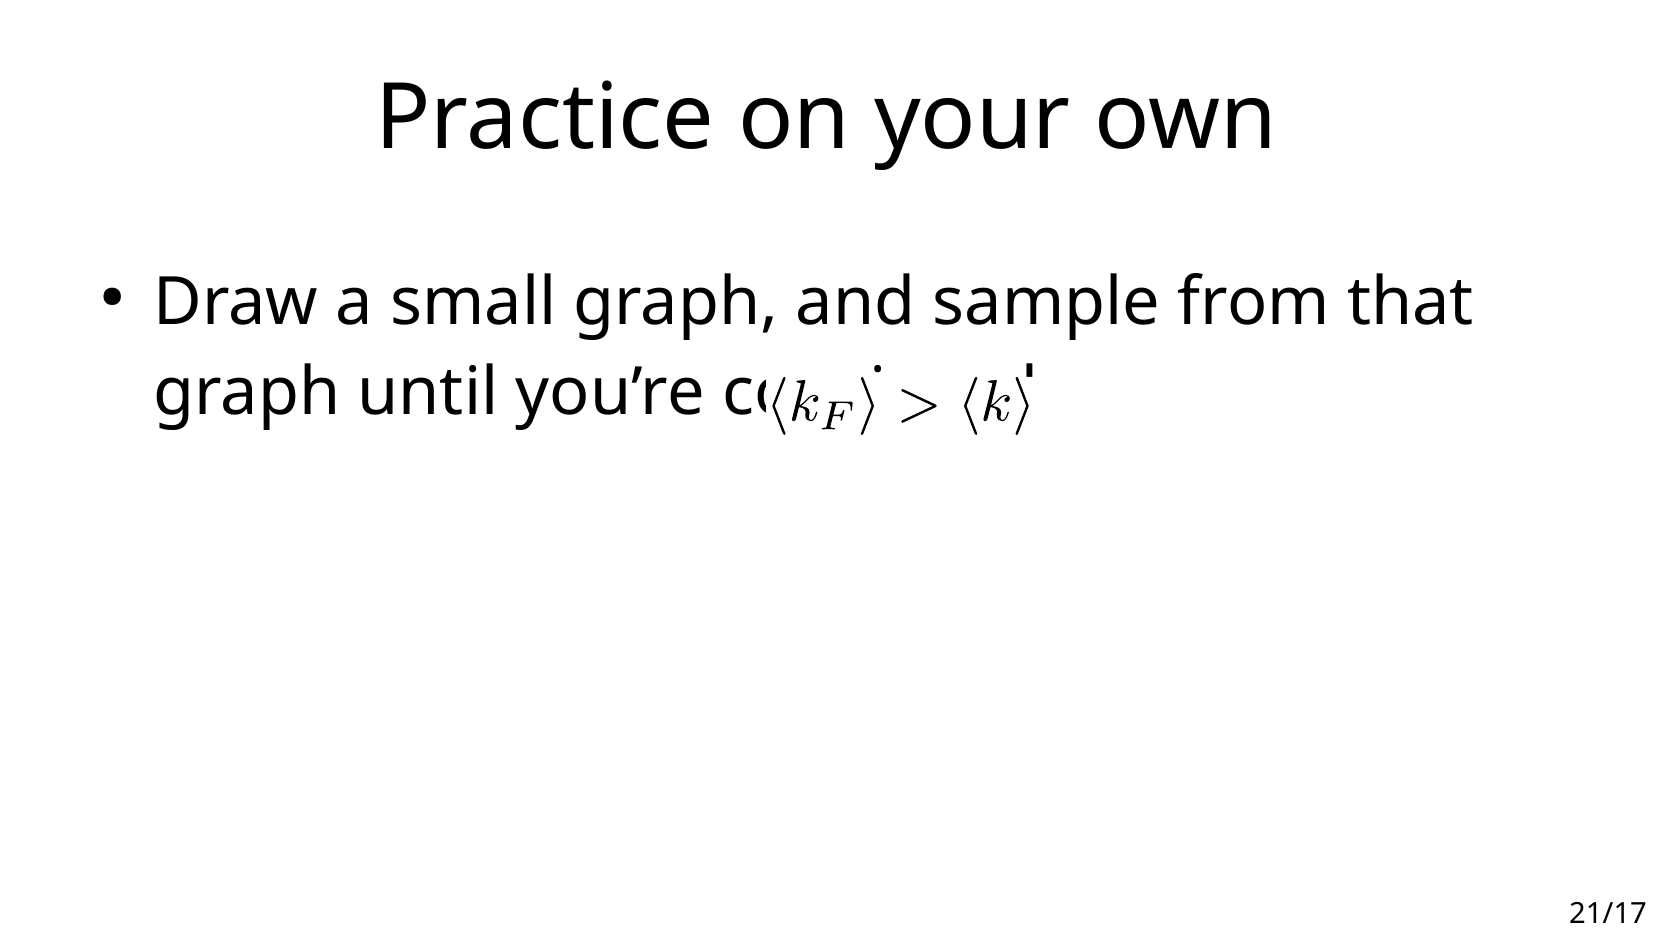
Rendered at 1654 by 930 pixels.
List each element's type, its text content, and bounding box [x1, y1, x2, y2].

list Draw a small graph, and sample from that graph until you’re convinced [82, 252, 1571, 793]
text_box [766, 376, 1036, 436]
title Practice on your own [82, 1, 1571, 225]
